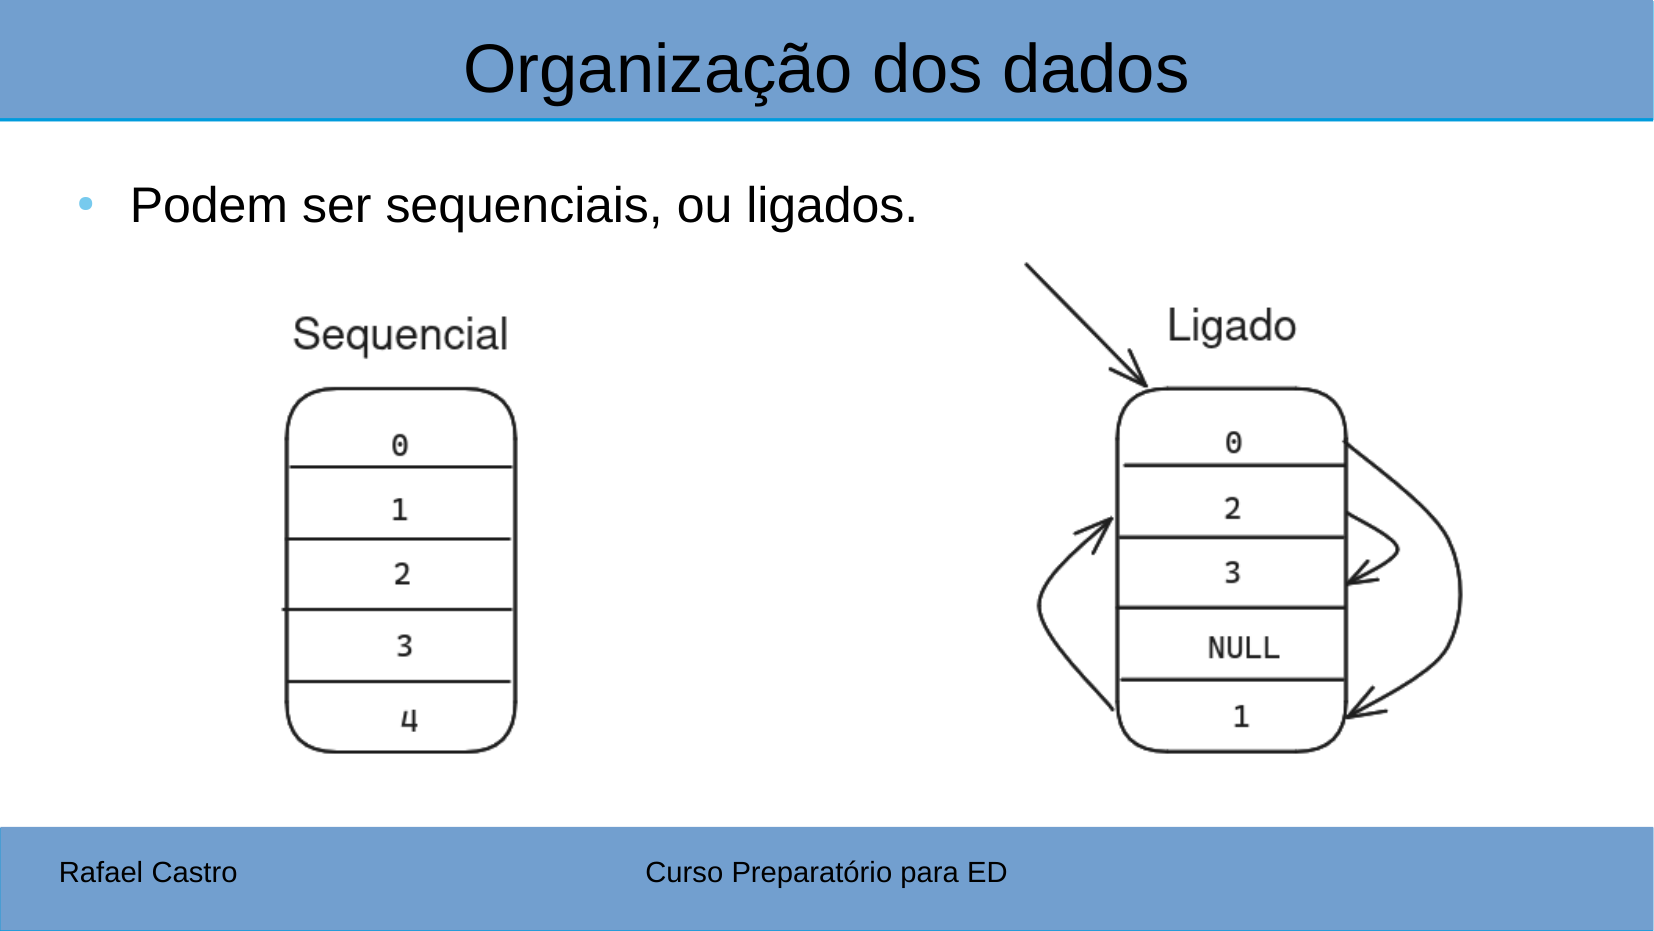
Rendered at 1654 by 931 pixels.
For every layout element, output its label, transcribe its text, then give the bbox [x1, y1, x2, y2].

picture [1012, 250, 1477, 768]
list Podem ser sequenciais, ou ligados. [59, 177, 1595, 768]
picture [269, 298, 532, 768]
title Organização dos dados [59, 29, 1595, 108]
